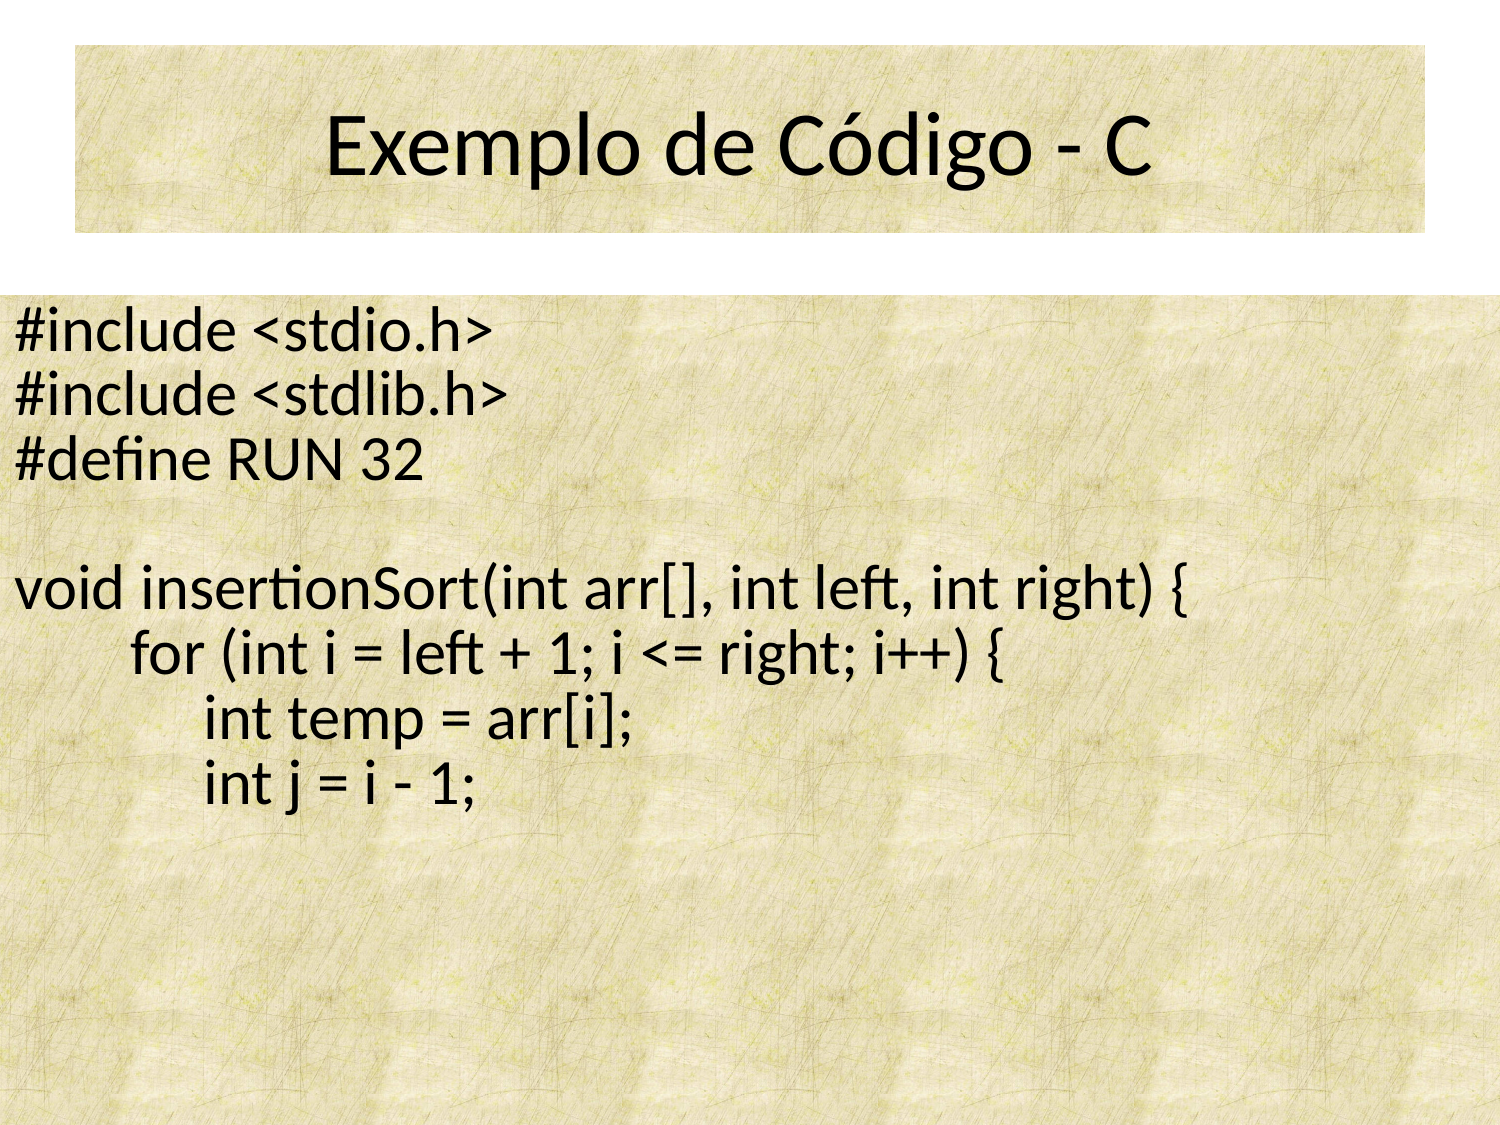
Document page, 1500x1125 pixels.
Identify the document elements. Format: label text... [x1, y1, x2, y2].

title Exemplo de Código - C [75, 45, 1425, 233]
text_box #include <stdio.h> #include <stdlib.h> #define RUN 32 void insertionSort(int arr[], int left, int right) { for (int i = left + 1; i <= right; i++) { int temp = arr[i]; int j = i - 1; [0, 295, 1500, 1125]
